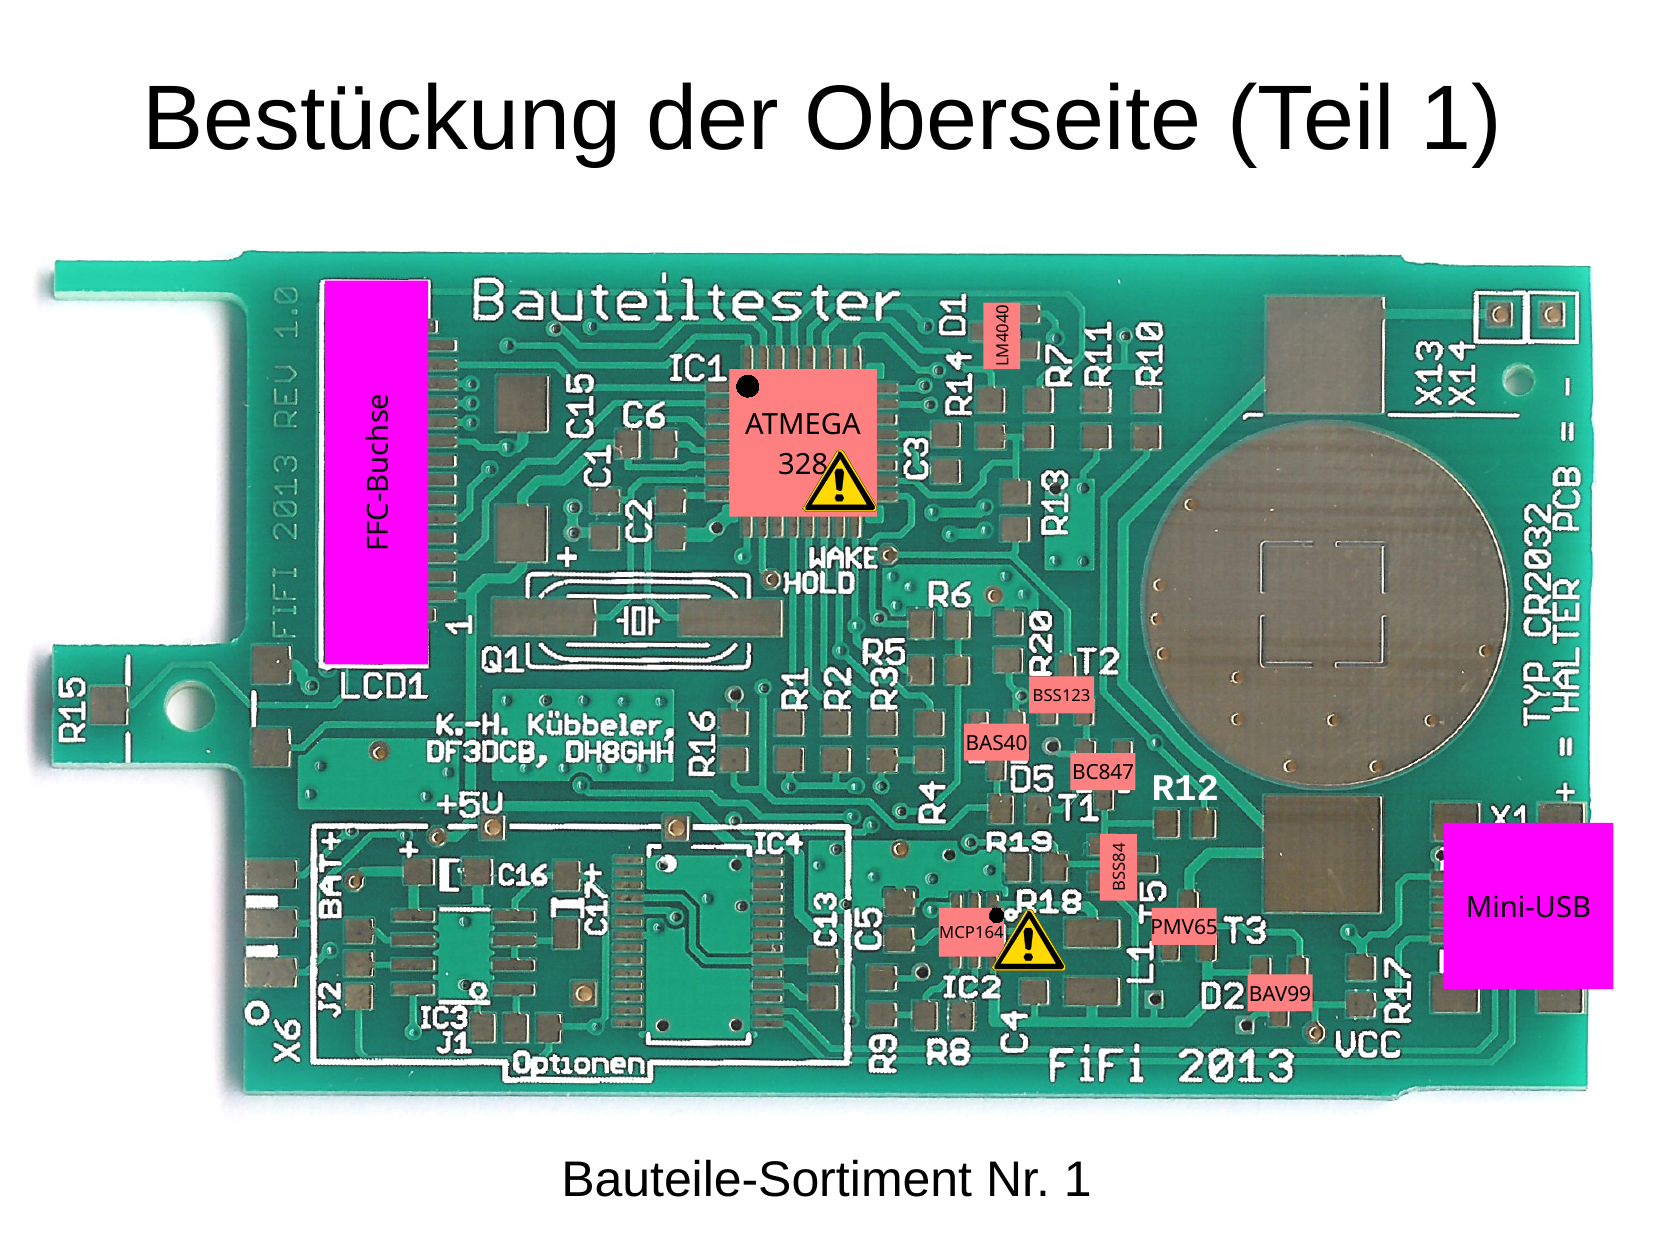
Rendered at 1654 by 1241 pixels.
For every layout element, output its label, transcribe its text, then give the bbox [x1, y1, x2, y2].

text_box BAS40 [964, 723, 1030, 761]
text_box BAV99 [1247, 974, 1313, 1012]
text_box ATMEGA 328 [729, 369, 877, 517]
text_box PMV65 [1151, 907, 1217, 945]
text_box LM4040 [983, 302, 1021, 370]
title Bestückung der Oberseite (Teil 1) [81, 14, 1565, 222]
text_box [989, 907, 1004, 923]
text_box BSS123 [1029, 676, 1095, 714]
text_box MCP164 [938, 907, 989, 957]
text_box BSS84 [1099, 834, 1137, 901]
text_box FFC-Buchse [324, 280, 429, 665]
text_box Mini-USB [1443, 822, 1614, 990]
text_box [736, 375, 759, 398]
picture [23, 236, 1619, 1123]
text_box R12 [1136, 762, 1255, 820]
text_box BC847 [1070, 753, 1136, 791]
text_box Bauteile-Sortiment Nr. 1 [44, 1143, 1610, 1214]
